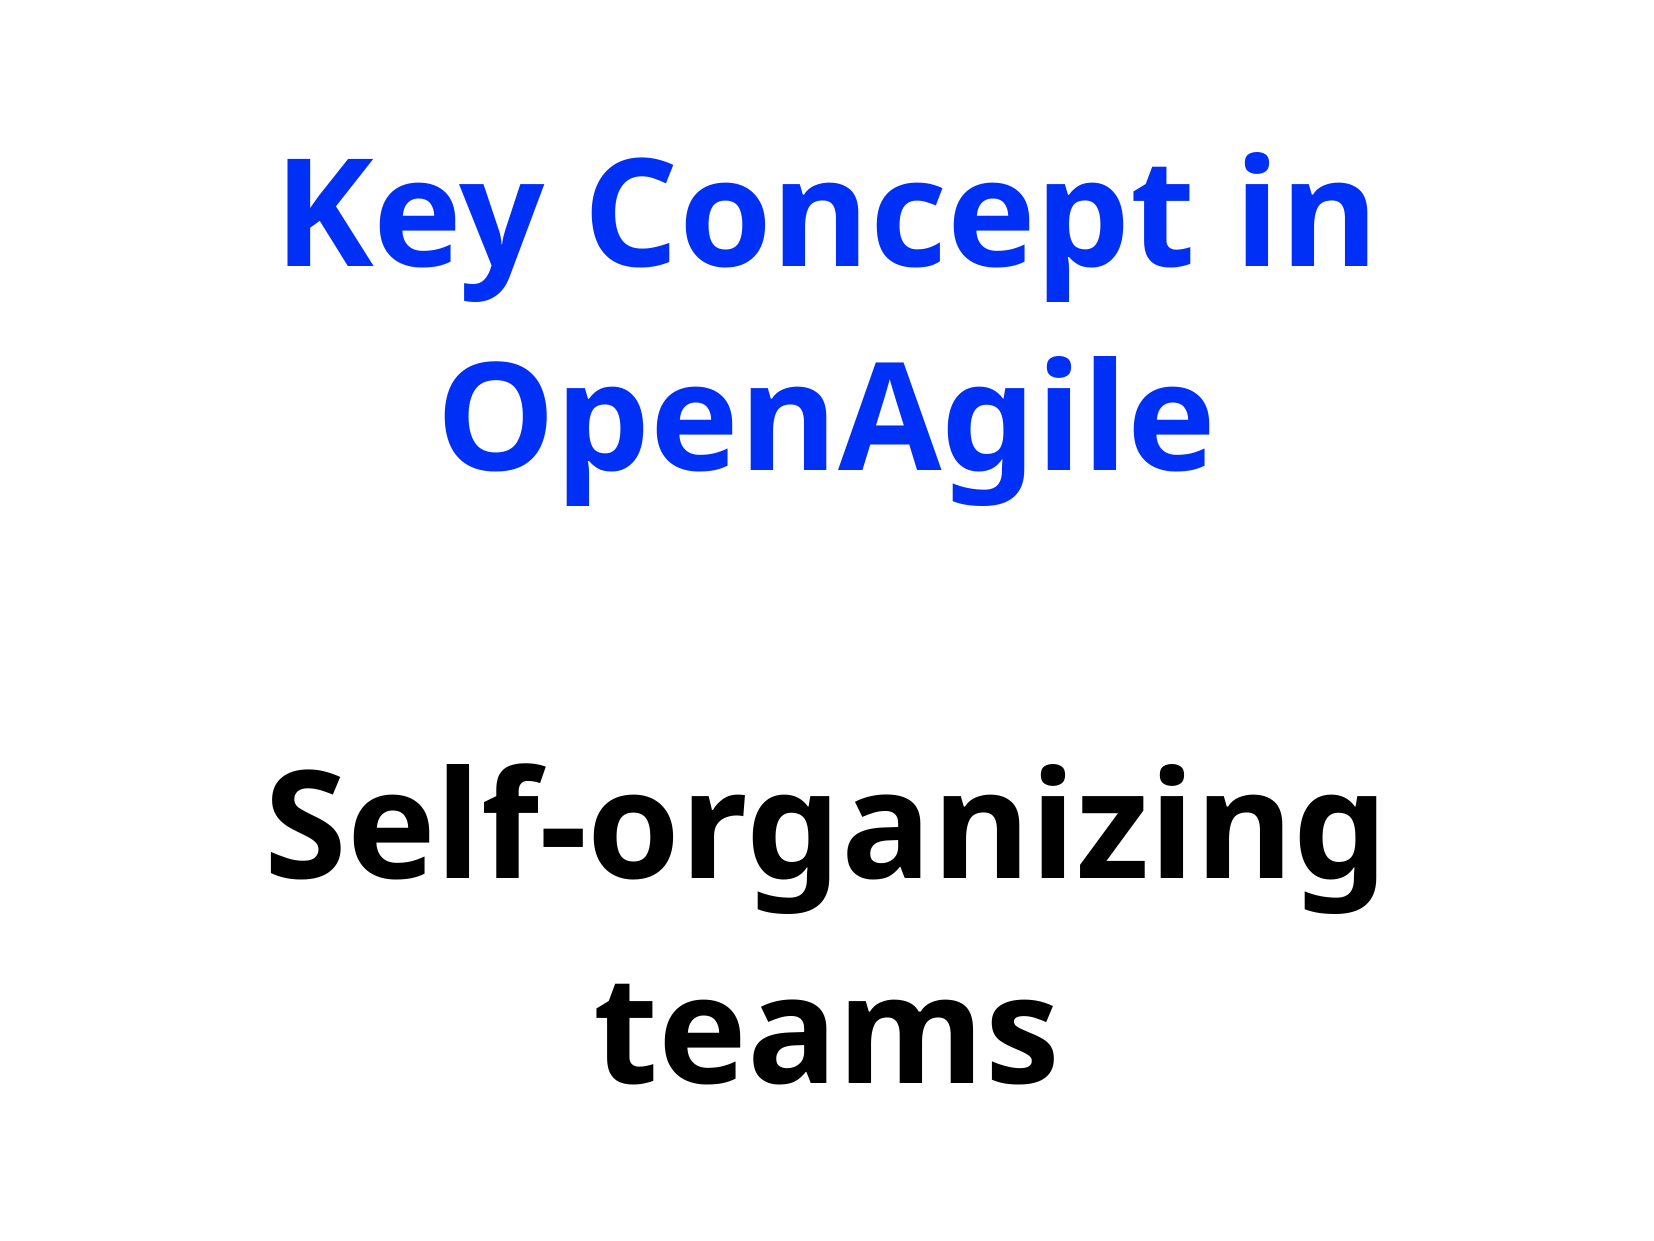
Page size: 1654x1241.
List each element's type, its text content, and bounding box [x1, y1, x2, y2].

text_box Key Concept in OpenAgile Self-organizing teams [59, 29, 1595, 1204]
